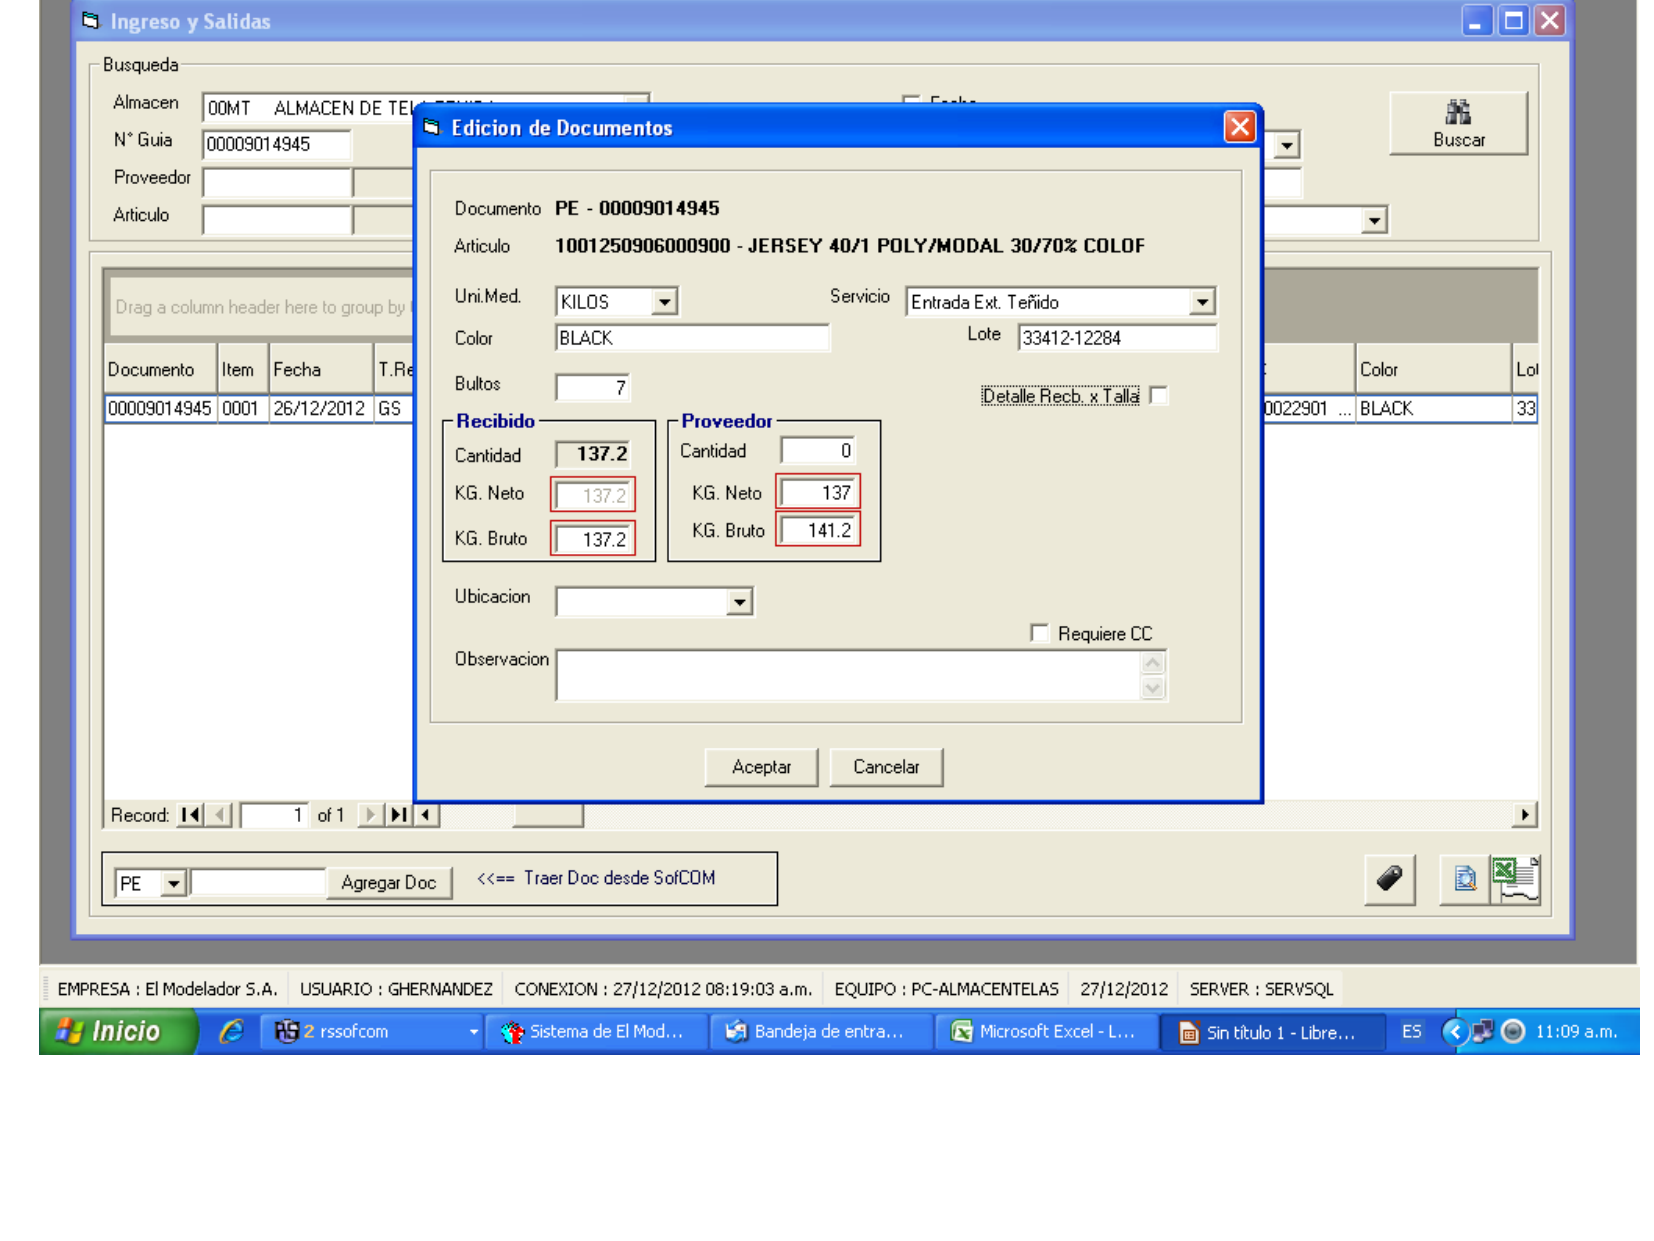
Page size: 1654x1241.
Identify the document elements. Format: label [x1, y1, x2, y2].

picture [39, 0, 1640, 1055]
